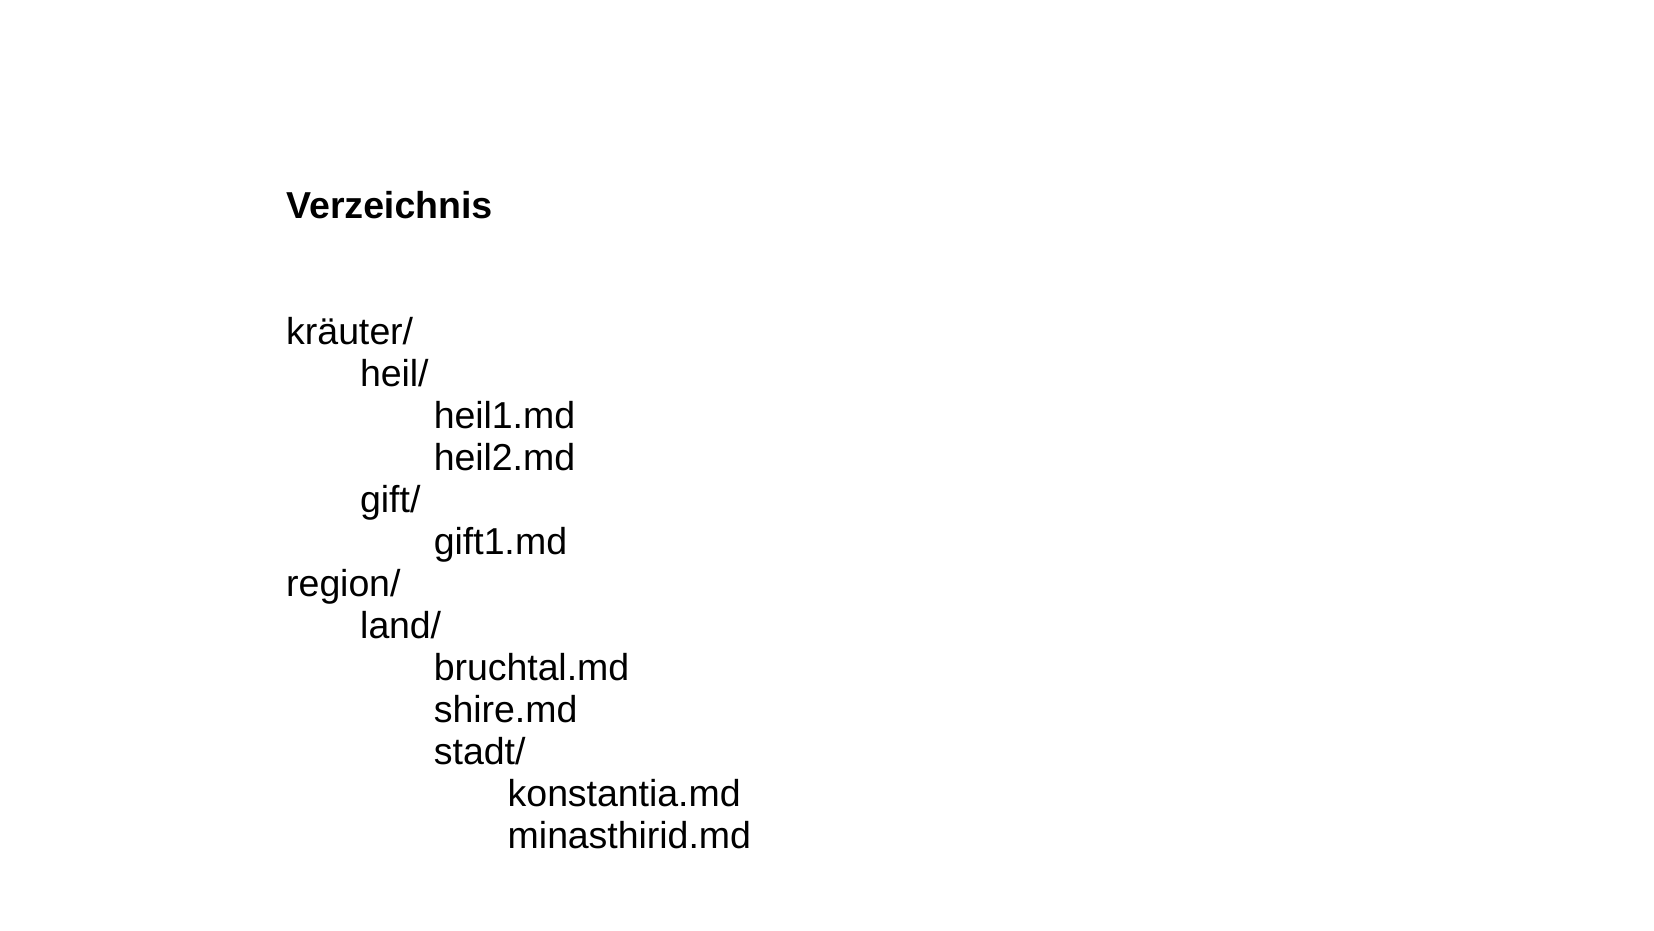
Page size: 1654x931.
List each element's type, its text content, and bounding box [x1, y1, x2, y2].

text_box Verzeichnis kräuter/ heil/ heil1.md heil2.md gift/ gift1.md region/ land/ bruchtal.md shire.md stadt/ konstantia.md minasthirid.md [271, 177, 1123, 864]
